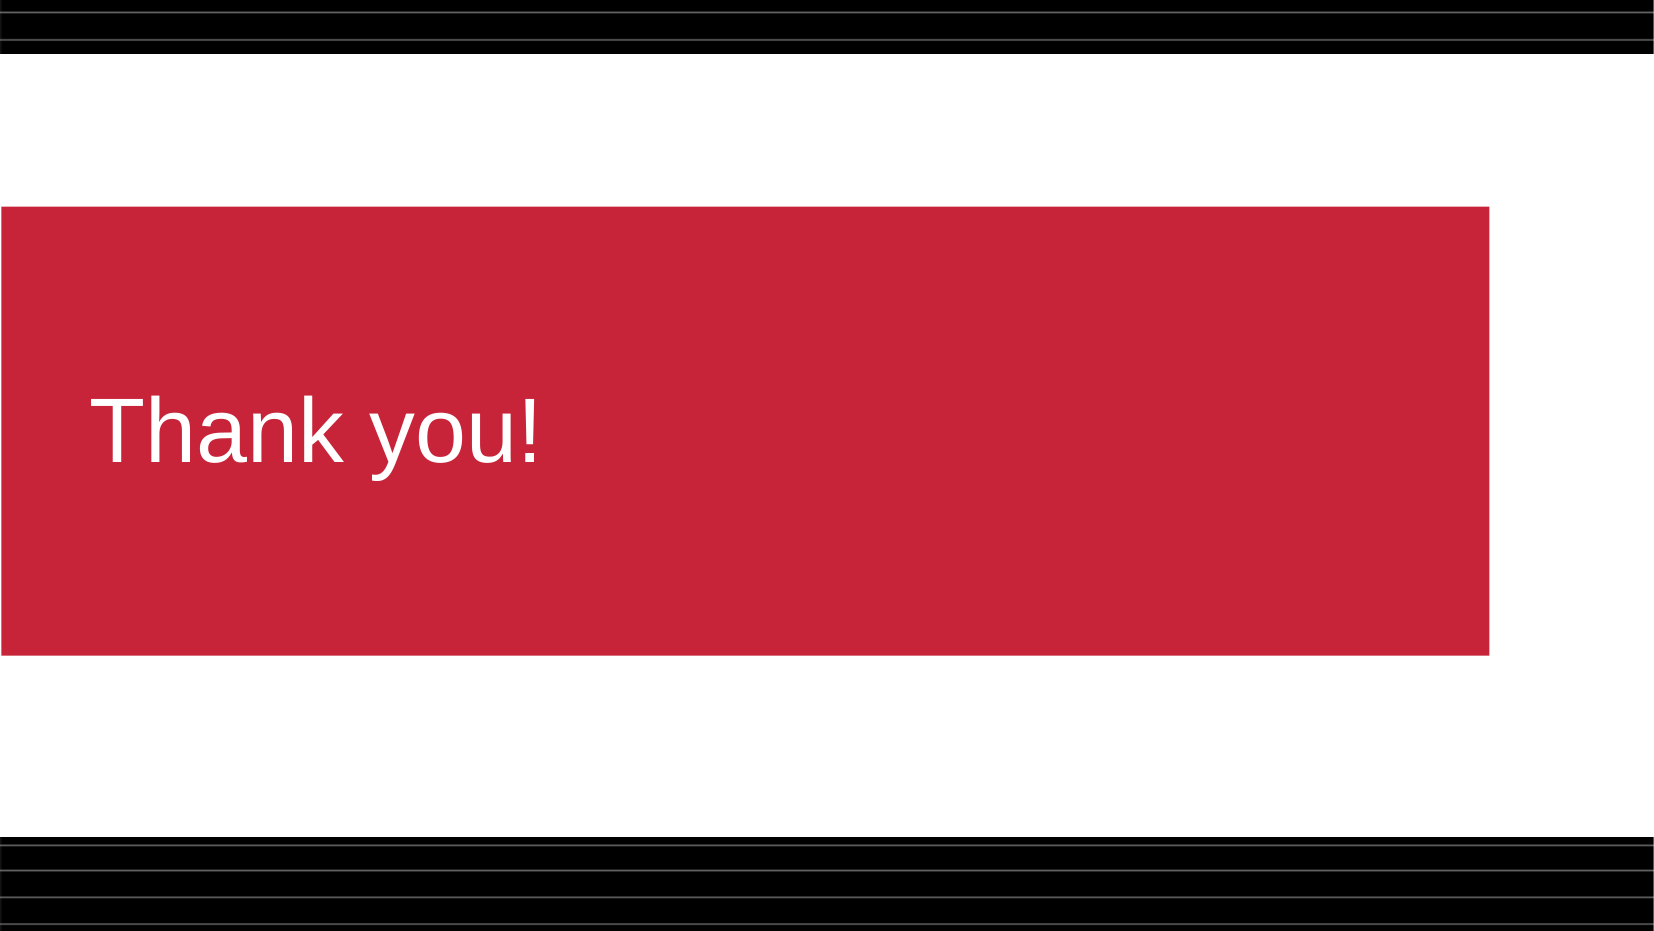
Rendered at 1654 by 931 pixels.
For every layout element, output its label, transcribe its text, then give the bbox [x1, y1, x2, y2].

title Thank you! [1, 206, 1490, 656]
picture [0, 837, 1654, 931]
picture [0, 0, 1654, 54]
